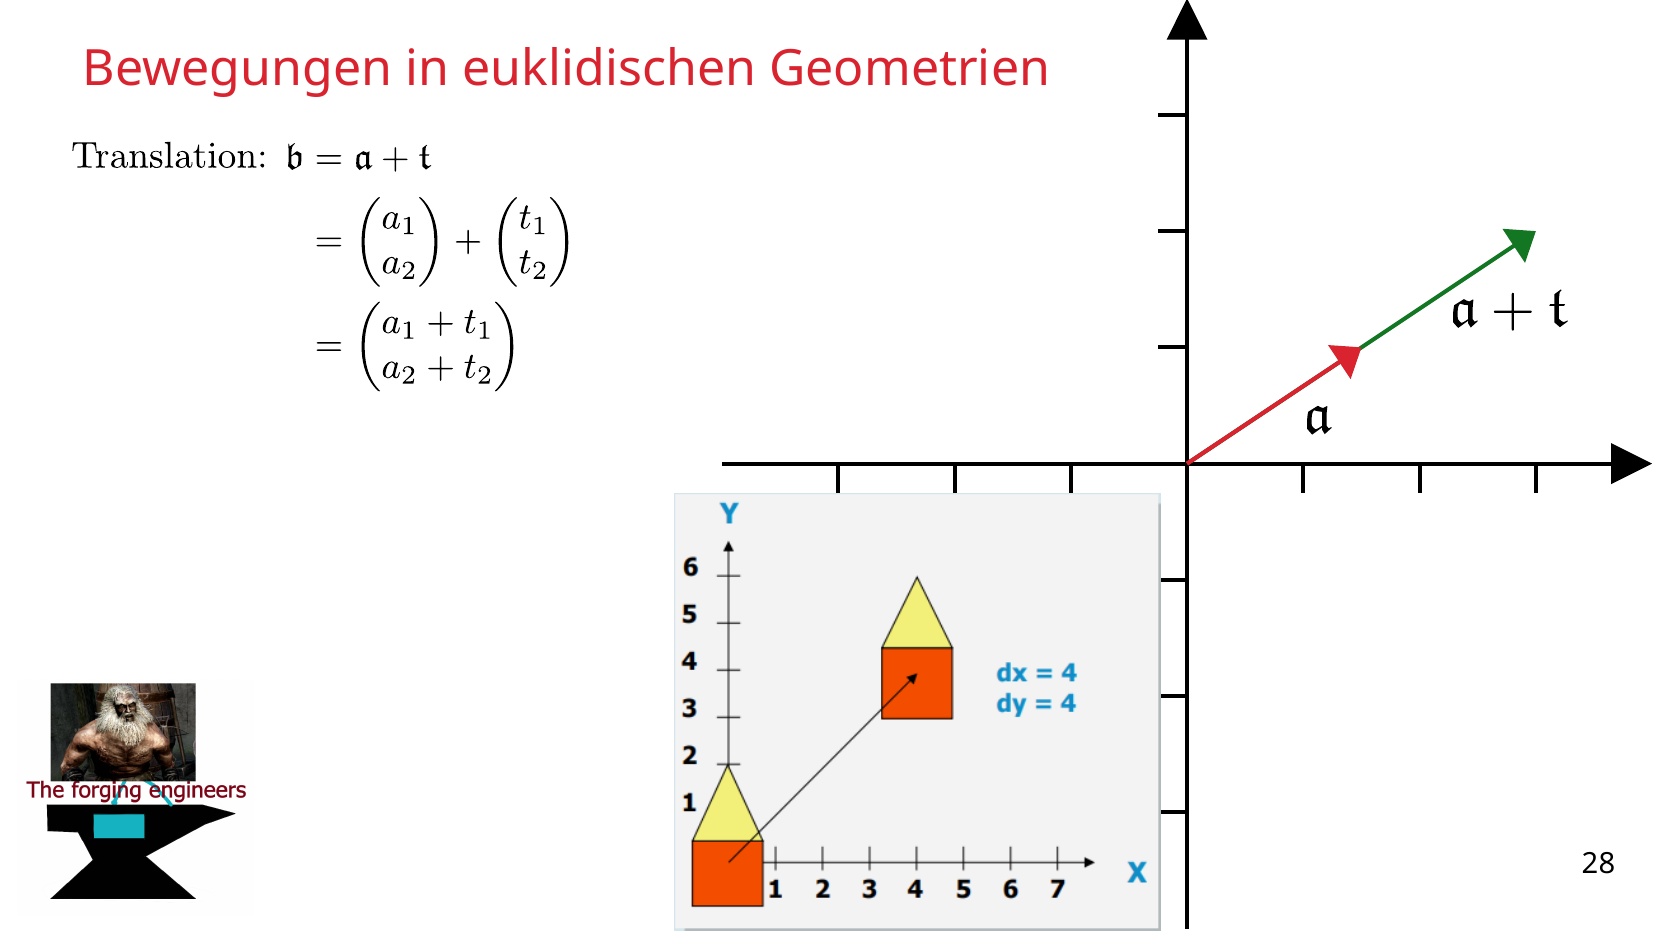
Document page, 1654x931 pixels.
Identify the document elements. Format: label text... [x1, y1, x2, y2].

picture [71, 141, 265, 169]
picture [674, 0, 1654, 931]
picture [283, 141, 570, 393]
title Bewegungen in euklidischen Geometrien [82, 37, 720, 95]
picture [17, 679, 254, 916]
